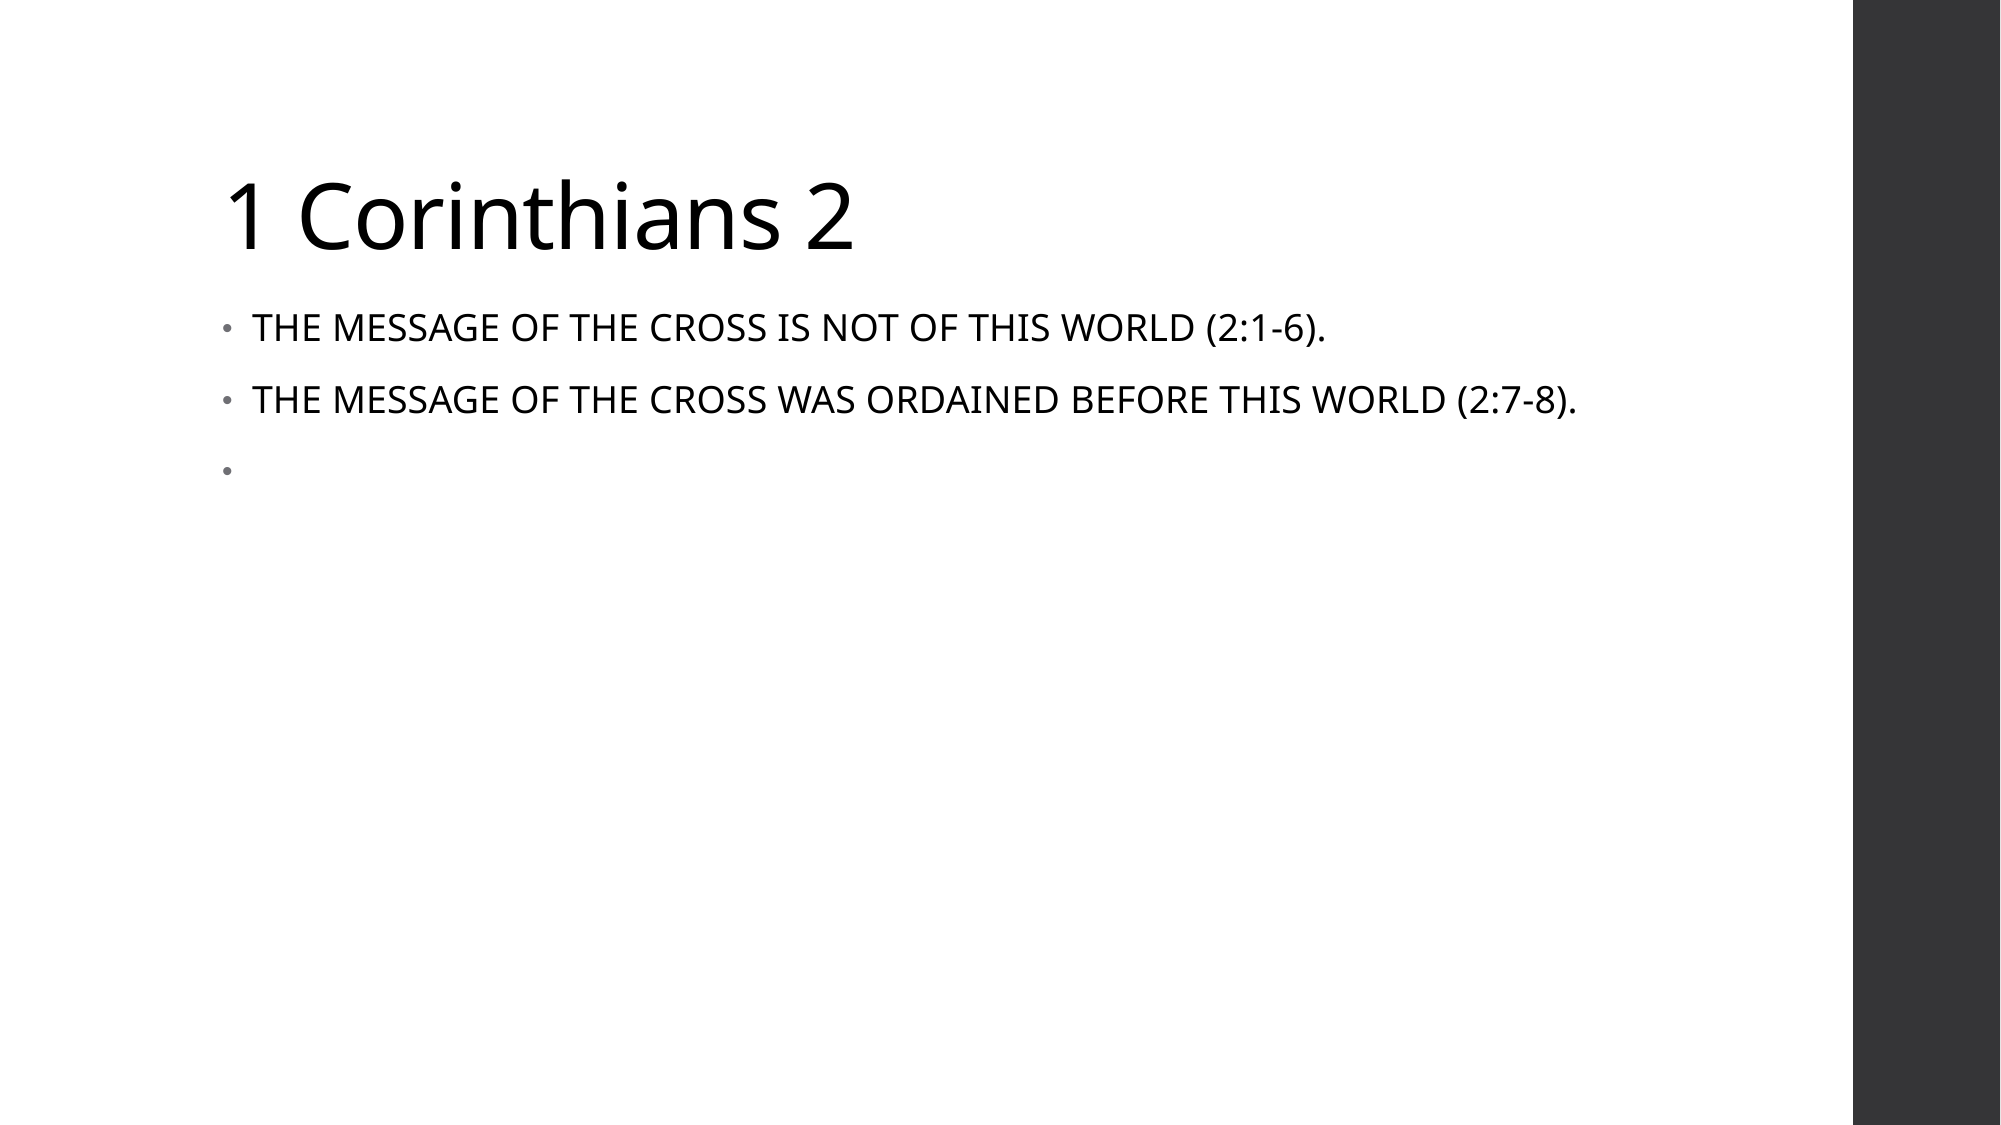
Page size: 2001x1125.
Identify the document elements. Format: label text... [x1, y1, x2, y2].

title 1 Corinthians 2 [206, 60, 1797, 278]
list THE MESSAGE OF THE CROSS IS NOT OF THIS WORLD (2:1-6). THE MESSAGE OF THE CROSS WAS ORDAINED BEFORE THIS WORLD (2:7-8). [206, 299, 1617, 1014]
